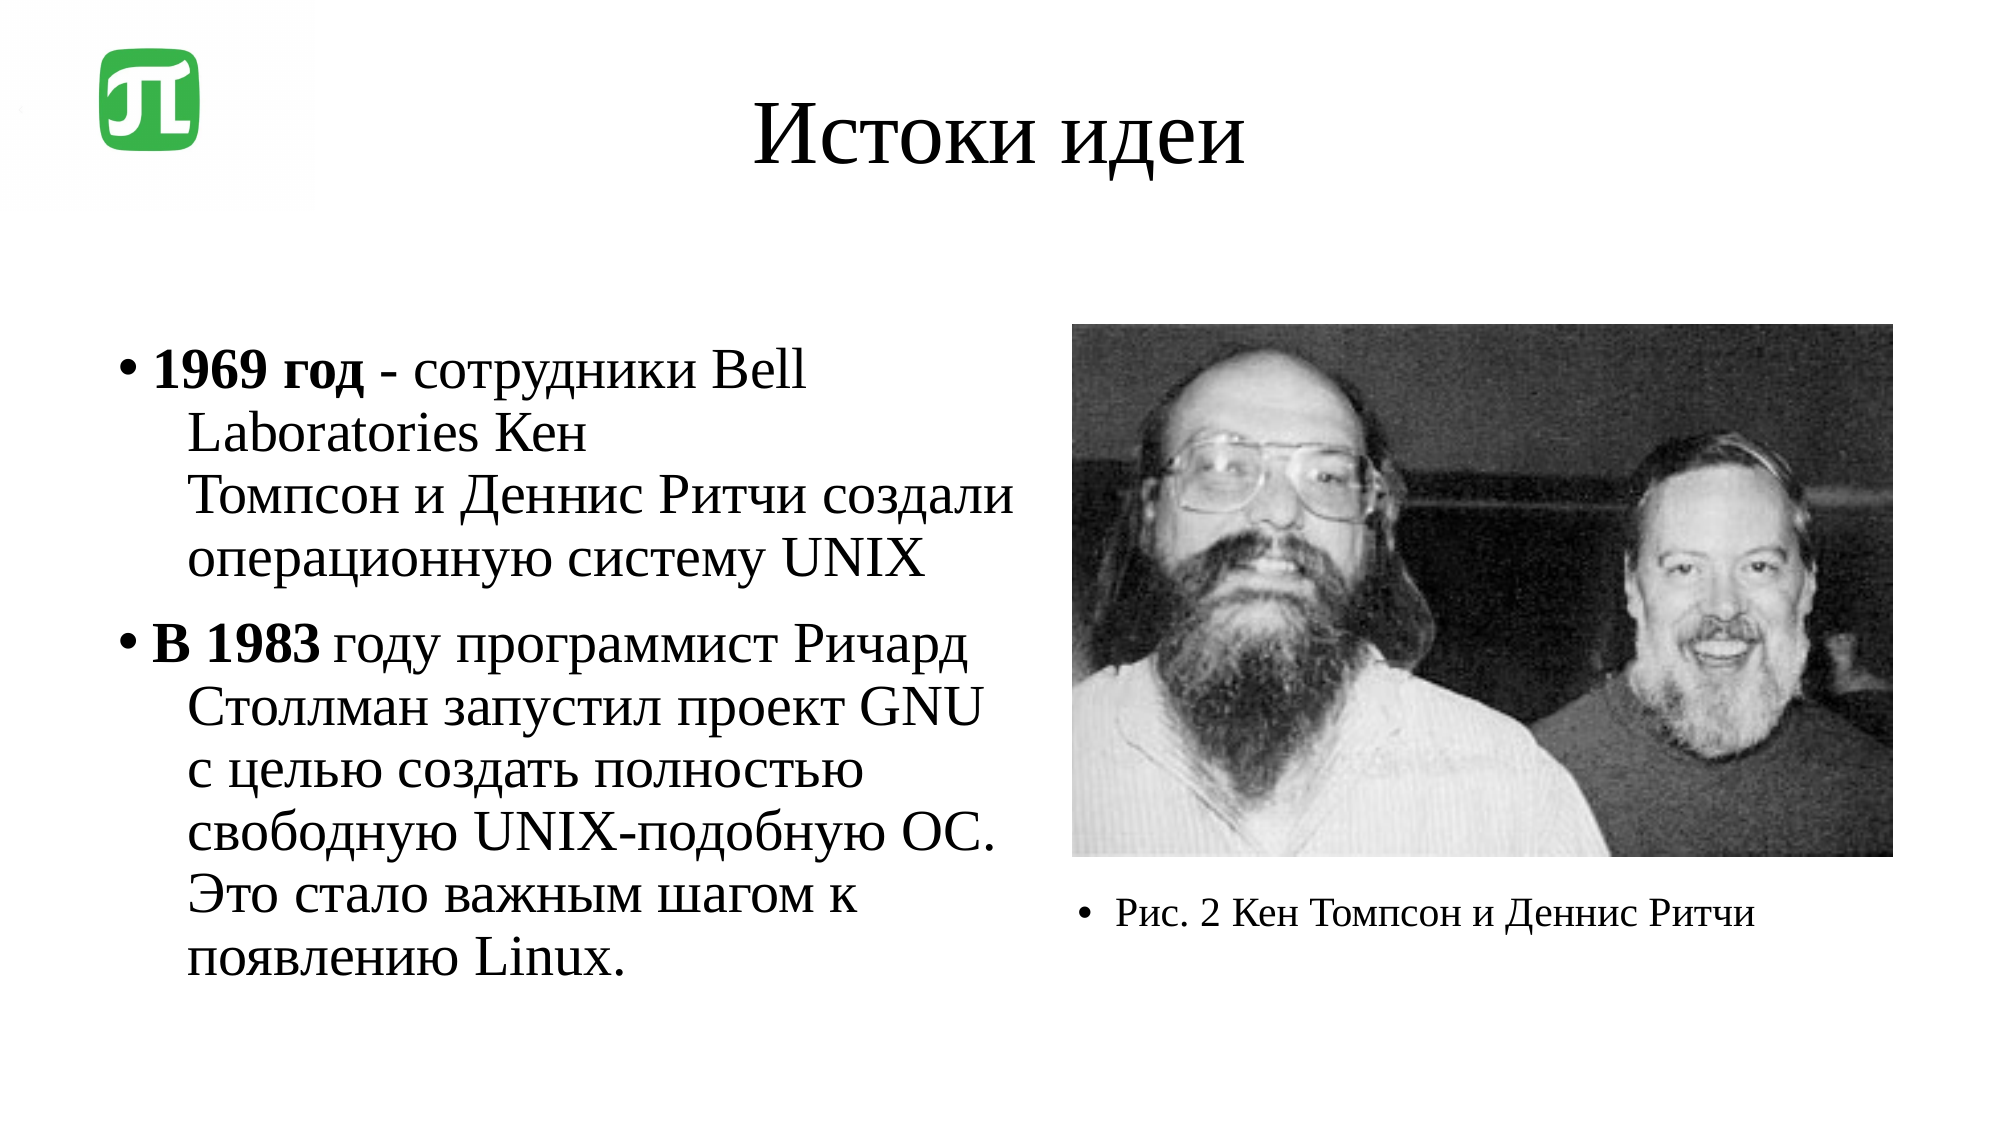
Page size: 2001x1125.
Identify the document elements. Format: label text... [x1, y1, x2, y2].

title Истоки идеи [137, 24, 1863, 243]
picture [1072, 324, 1893, 857]
list 1969 год - сотрудники Bell Laboratories Кен Томпсон и Деннис Ритчи создали операционную систему UNIX В 1983 году программист Ричард Столлман запустил проект GNU с целью создать полностью свободную UNIX‑подобную ОС. Это стало важным шагом к появлению Linux. [103, 331, 1034, 1063]
picture [0, 0, 315, 211]
text_box Рис. 2 Кен Томпсон и Деннис Ритчи [1062, 885, 1890, 975]
